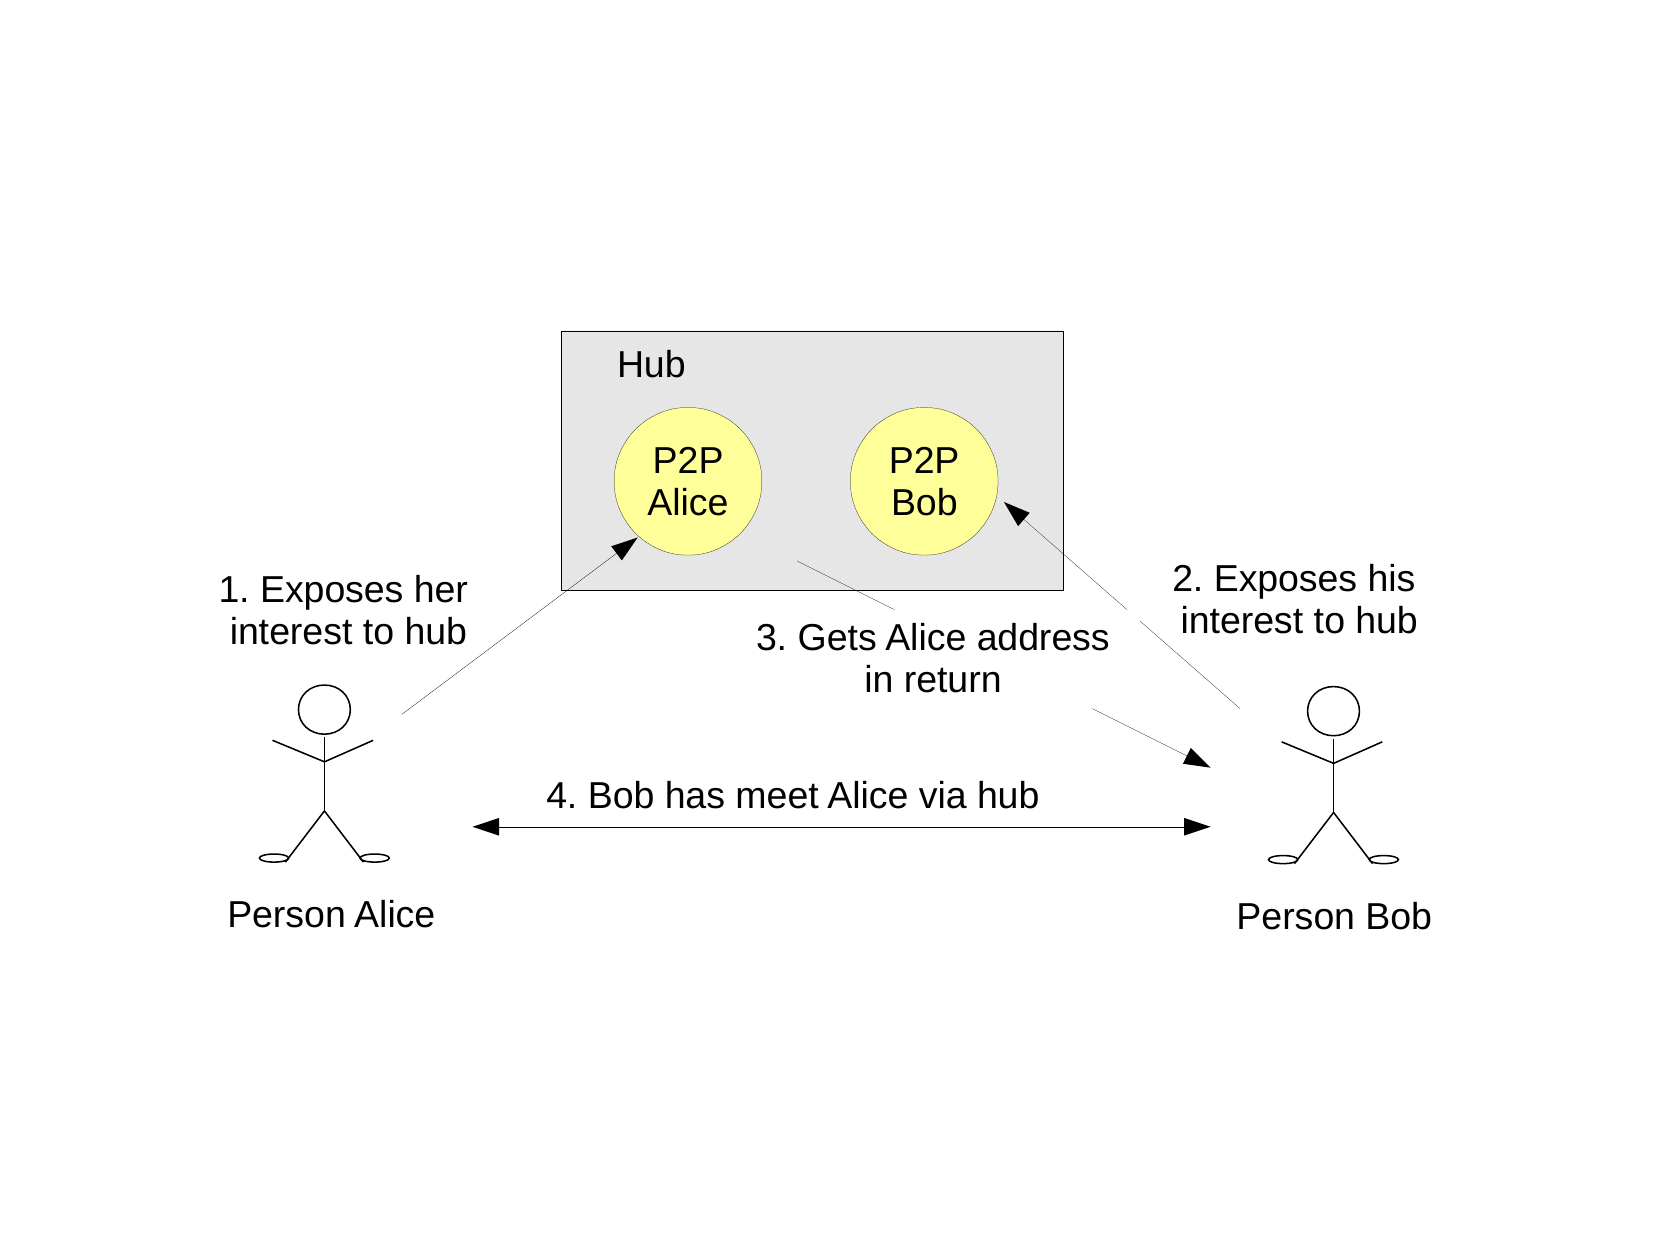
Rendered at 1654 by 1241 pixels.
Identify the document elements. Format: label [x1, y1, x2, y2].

picture [141, 330, 1506, 945]
